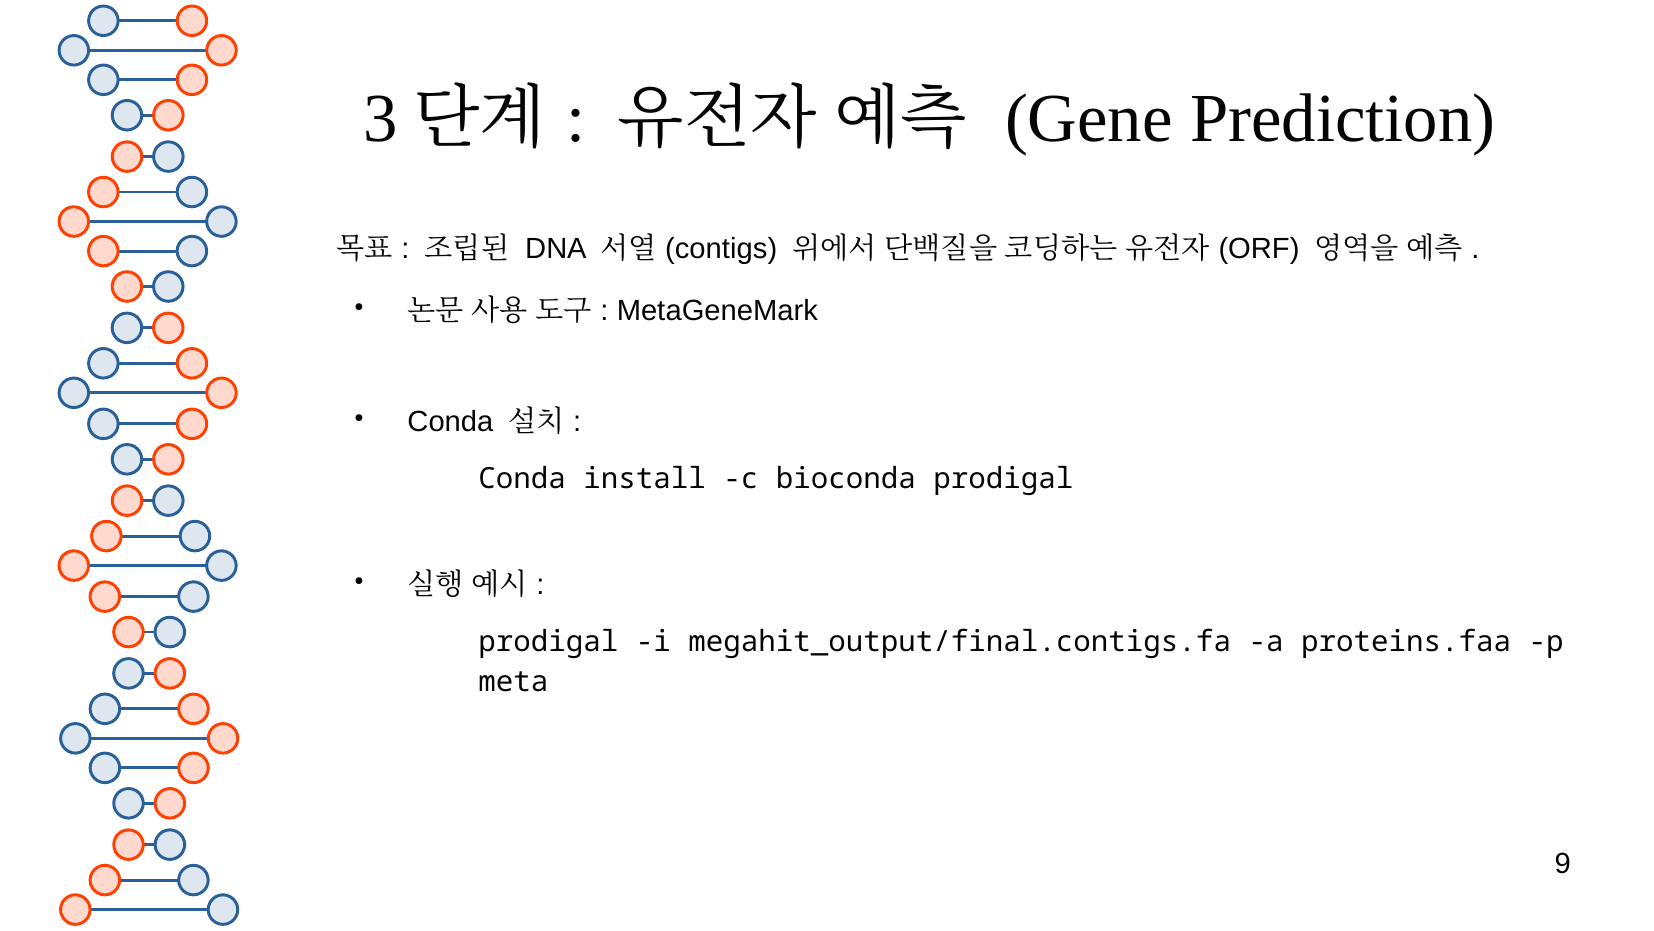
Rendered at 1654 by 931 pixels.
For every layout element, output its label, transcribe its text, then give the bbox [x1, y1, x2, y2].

title 3단계: 유전자 예측 (Gene Prediction) [265, 35, 1595, 189]
list 목표: 조립된 DNA 서열(contigs) 위에서 단백질을 코딩하는 유전자(ORF) 영역을 예측. 논문 사용 도구: MetaGeneMark Conda 설치: Conda install -c bioconda prodigal 실행 예시: prodigal -i megahit_output/final.contigs.fa -a proteins.faa -p meta [265, 224, 1595, 863]
